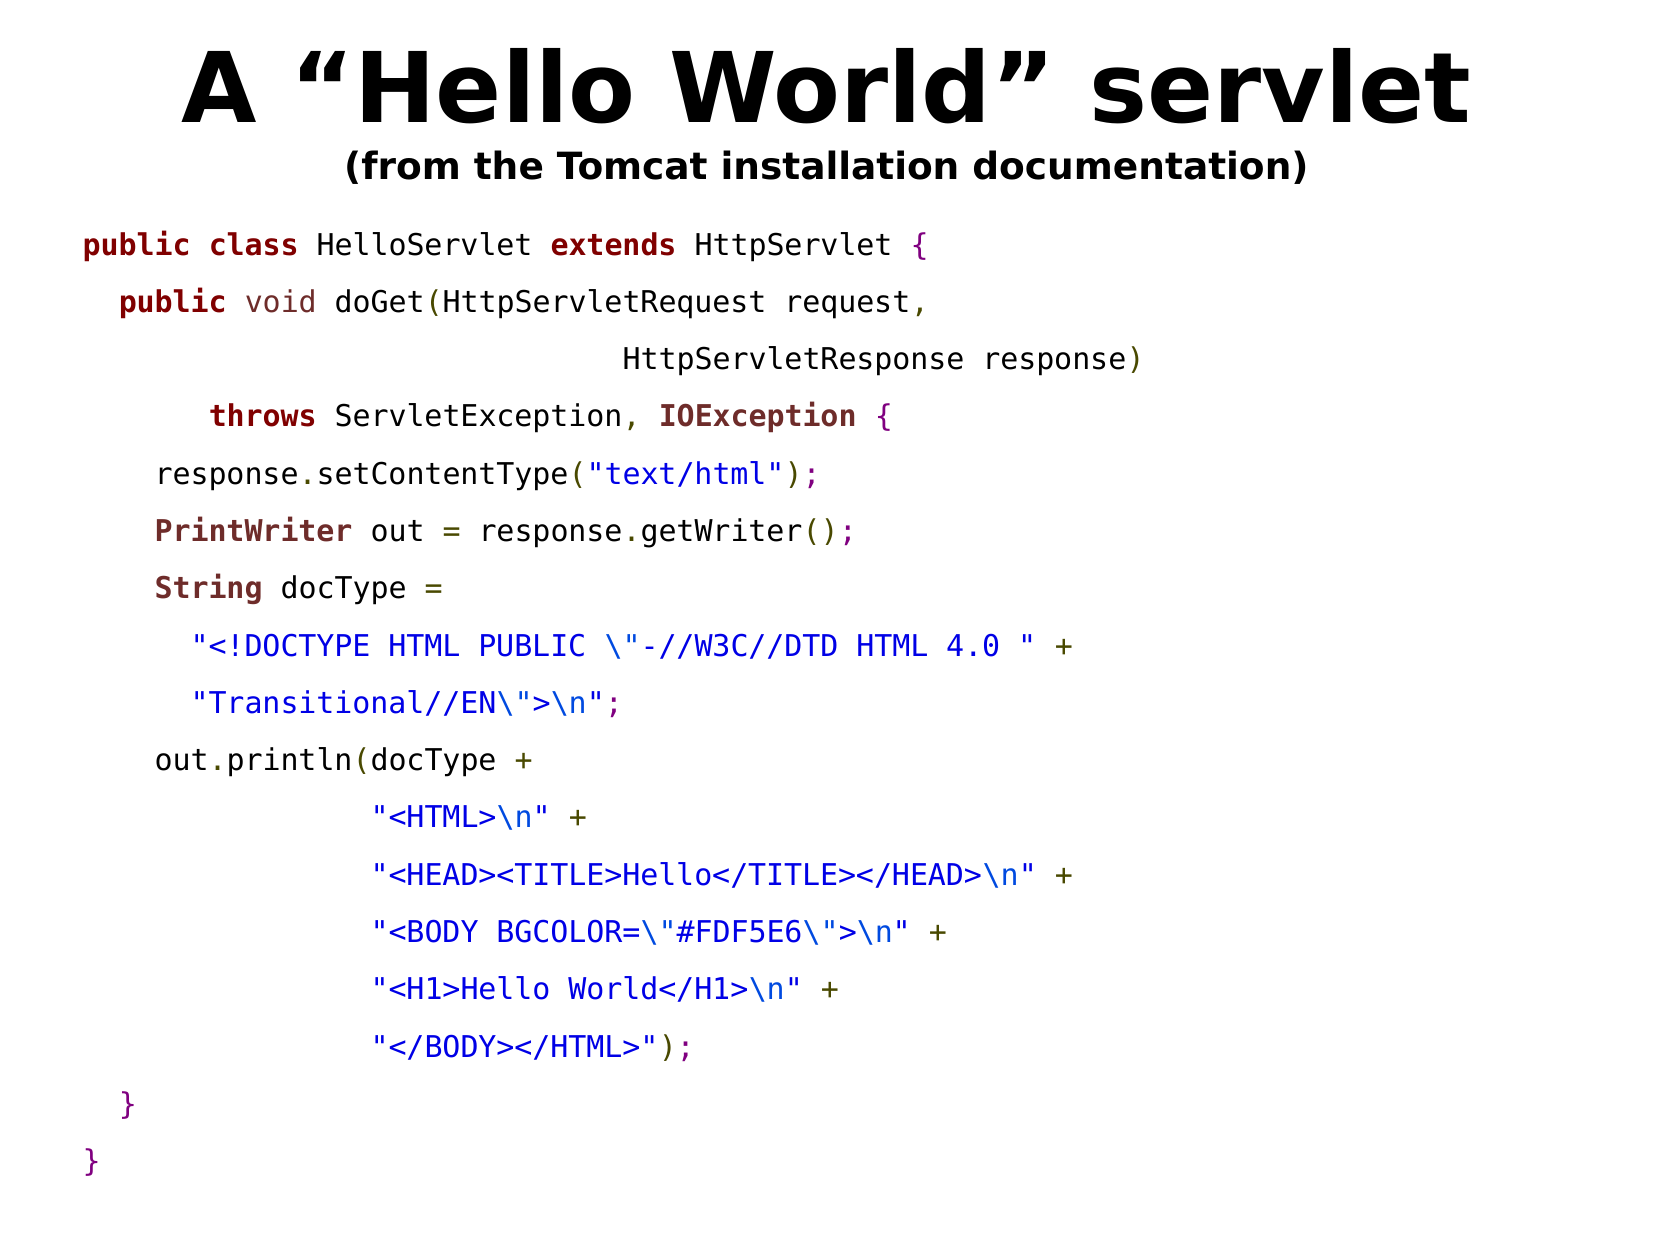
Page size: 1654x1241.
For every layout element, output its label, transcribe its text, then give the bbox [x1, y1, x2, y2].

title A “Hello World” servlet (from the Tomcat installation documentation) [82, 49, 1571, 196]
list public class HelloServlet extends HttpServlet { public void doGet(HttpServletRequest request, HttpServletResponse response) throws ServletException, IOException { response.setContentType("text/html"); PrintWriter out = response.getWriter(); String docType = "<!DOCTYPE HTML PUBLIC \"-//W3C//DTD HTML 4.0 " + "Transitional//EN\">\n"; out.println(docType + "<HTML>\n" + "<HEAD><TITLE>Hello</TITLE></HEAD>\n" + "<BODY BGCOLOR=\"#FDF5E6\">\n" + "<H1>Hello World</H1>\n" + "</BODY></HTML>"); } } [82, 225, 1538, 1186]
